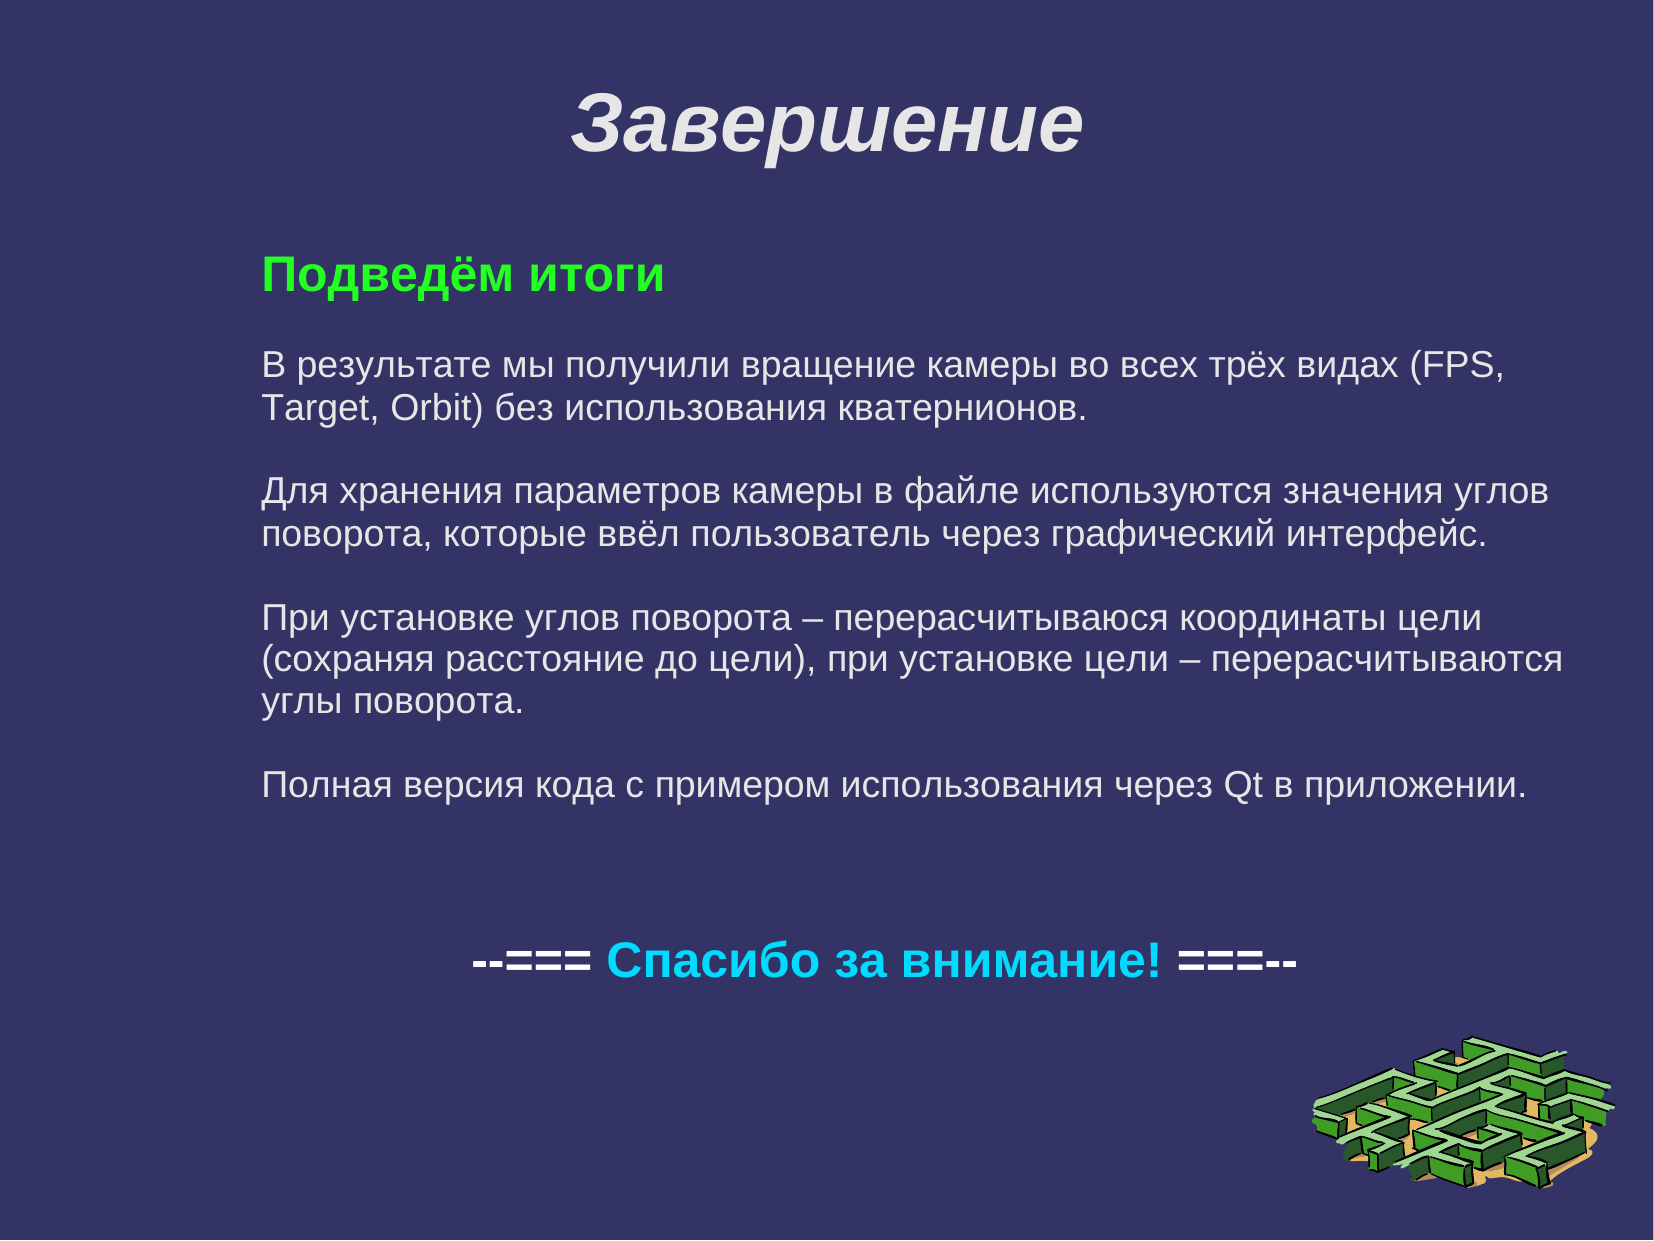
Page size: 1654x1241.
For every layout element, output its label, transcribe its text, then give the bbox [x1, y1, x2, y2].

title Завершение [121, 19, 1534, 227]
list Подведём итоги В результате мы получили вращение камеры во всех трёх видах (FPS, Target, Orbit) без использования кватернионов. Для хранения параметров камеры в файле используются значения углов поворота, которые ввёл пользователь через графический интерфейс. При установке углов поворота – перерасчитываюся координаты цели (сохраняя расстояние до цели), при установке цели – перерасчитываются углы поворота. Полная версия кода с примером использования через Qt в приложении. --=== Спасибо за внимание! ===-- [178, 246, 1570, 1028]
